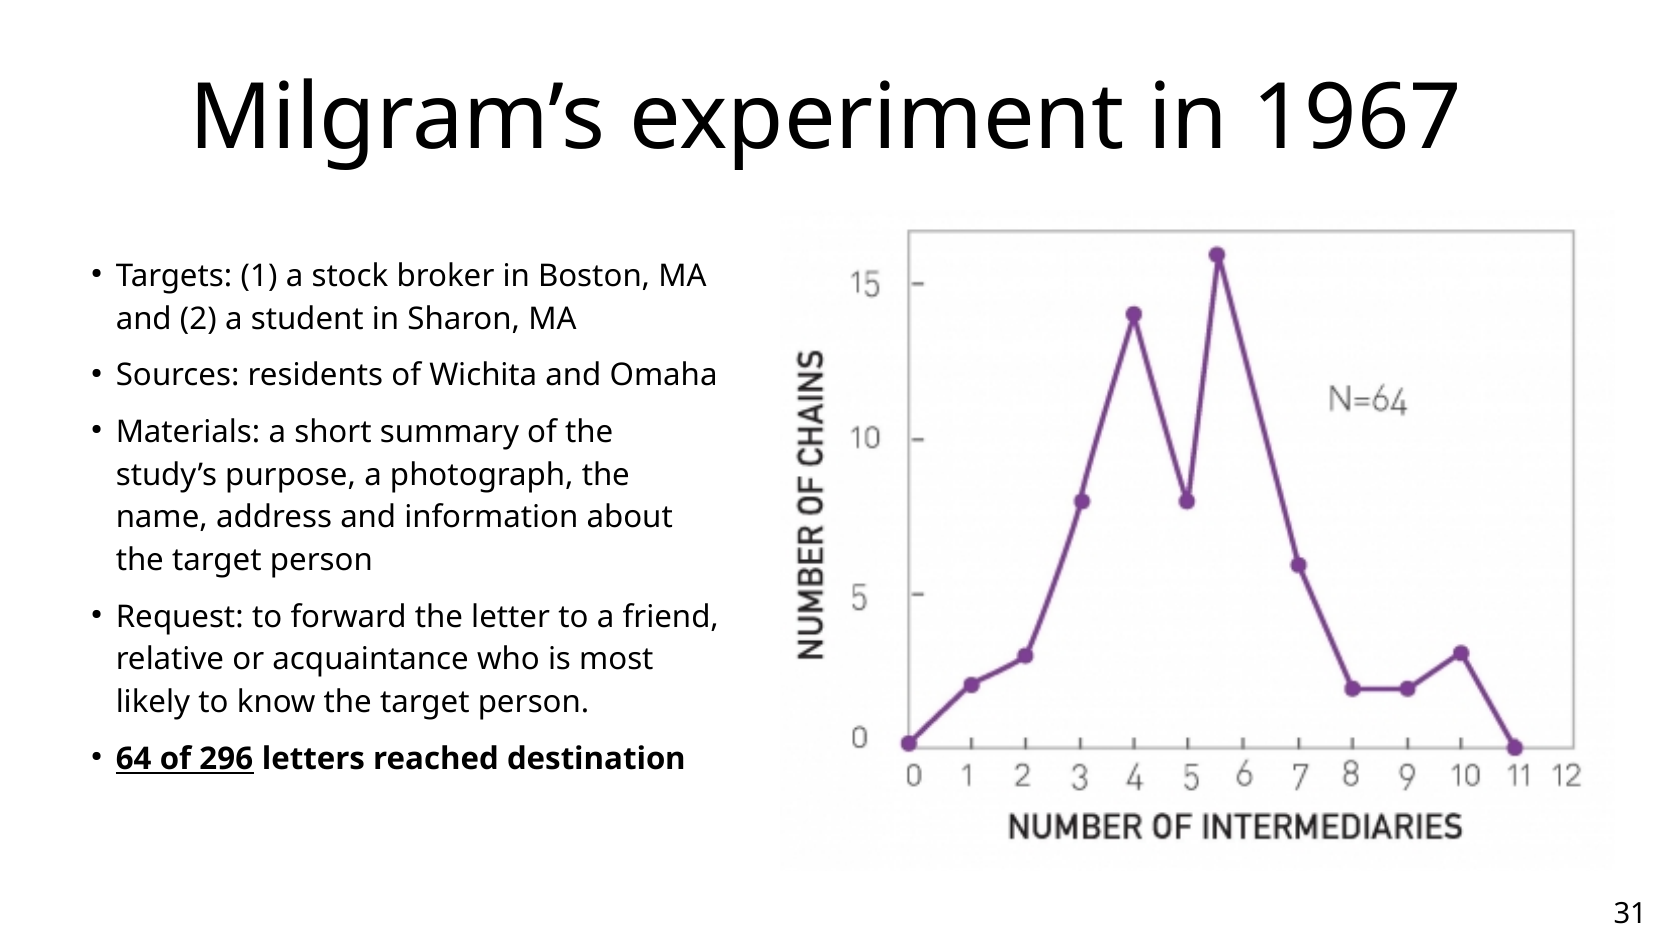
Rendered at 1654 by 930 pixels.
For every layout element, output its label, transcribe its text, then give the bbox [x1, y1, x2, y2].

list Targets: (1) a stock broker in Boston, MA and (2) a student in Sharon, MA Sources: residents of Wichita and Omaha Materials: a short summary of the study’s purpose, a photograph, the name, address and information about the target person Request: to forward the letter to a friend, relative or acquaintance who is most likely to know the target person. 64 of 296 letters reached destination [82, 252, 721, 793]
title Milgram’s experiment in 1967 [82, 1, 1571, 225]
picture [780, 209, 1615, 871]
